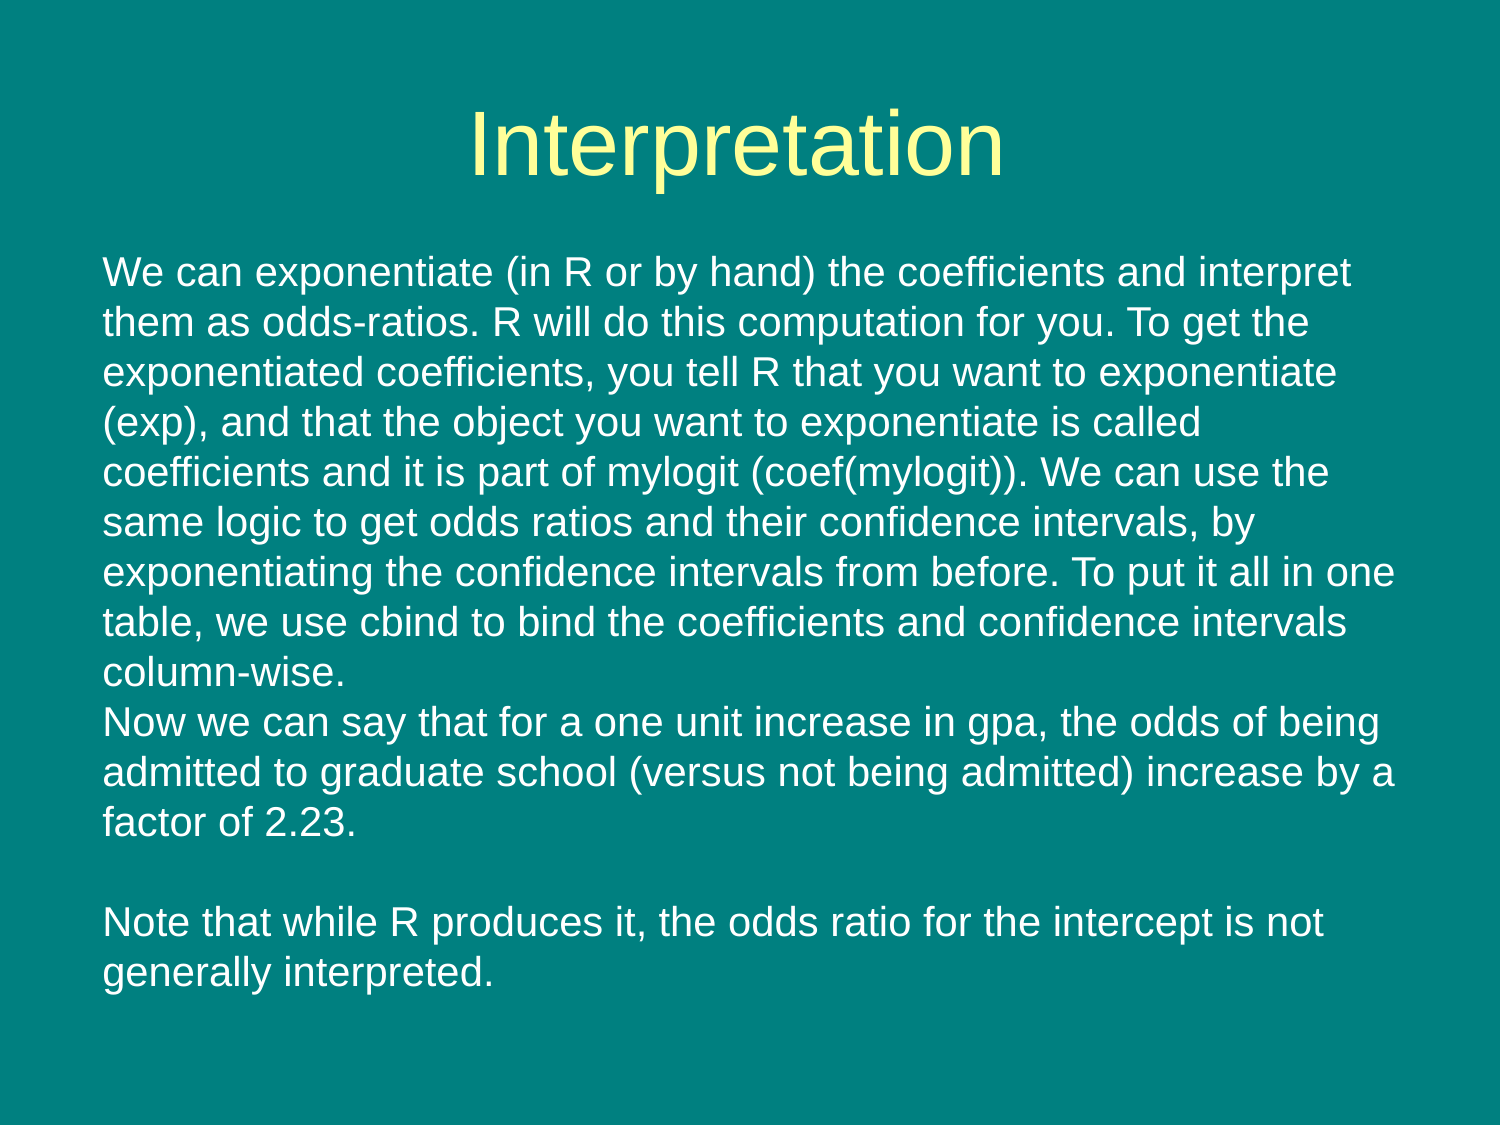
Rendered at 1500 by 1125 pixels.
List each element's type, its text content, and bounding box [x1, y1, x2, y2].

text_box We can exponentiate (in R or by hand) the coefficients and interpret them as odds-ratios. R will do this computation for you. To get the exponentiated coefficients, you tell R that you want to exponentiate (exp), and that the object you want to exponentiate is called coefficients and it is part of mylogit (coef(mylogit)). We can use the same logic to get odds ratios and their confidence intervals, by exponentiating the confidence intervals from before. To put it all in one table, we use cbind to bind the coefficients and confidence intervals column-wise. Now we can say that for a one unit increase in gpa, the odds of being admitted to graduate school (versus not being admitted) increase by a factor of 2.23. Note that while R produces it, the odds ratio for the intercept is not generally interpreted. [87, 237, 1413, 1003]
title Interpretation [75, 45, 1425, 233]
